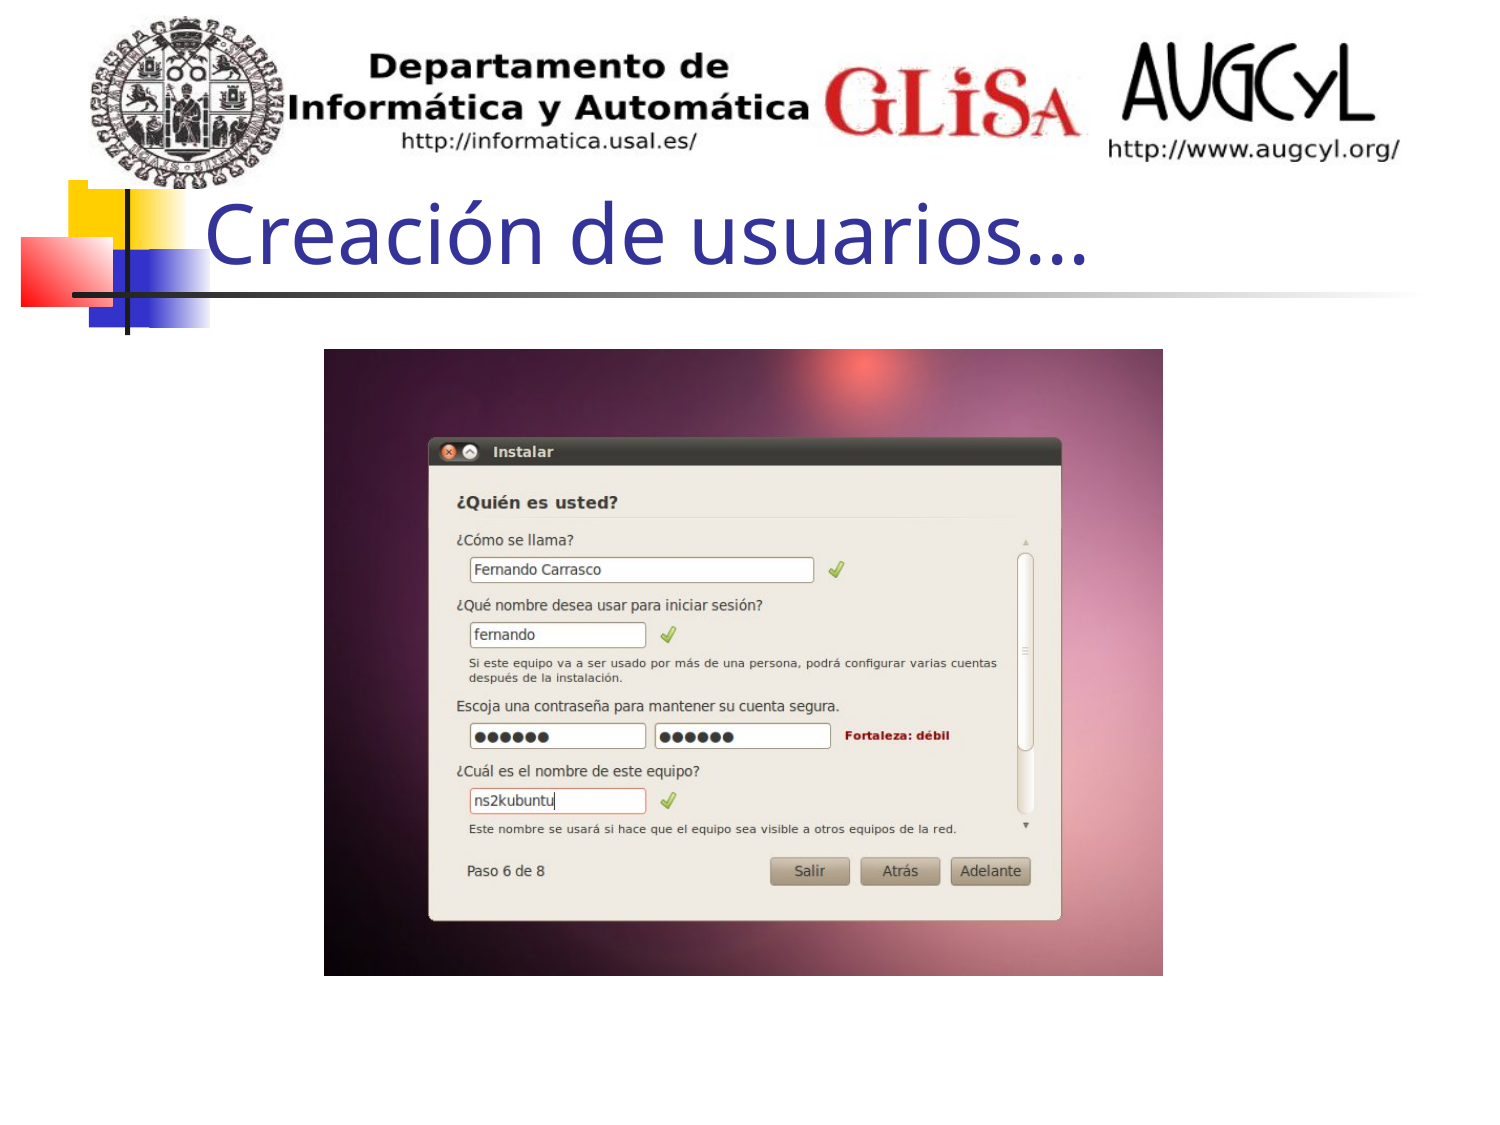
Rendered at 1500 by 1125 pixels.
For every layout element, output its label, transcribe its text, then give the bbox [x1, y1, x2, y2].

title Creación de usuarios... [188, 101, 1468, 289]
picture [88, 15, 1422, 189]
picture [324, 349, 1163, 976]
